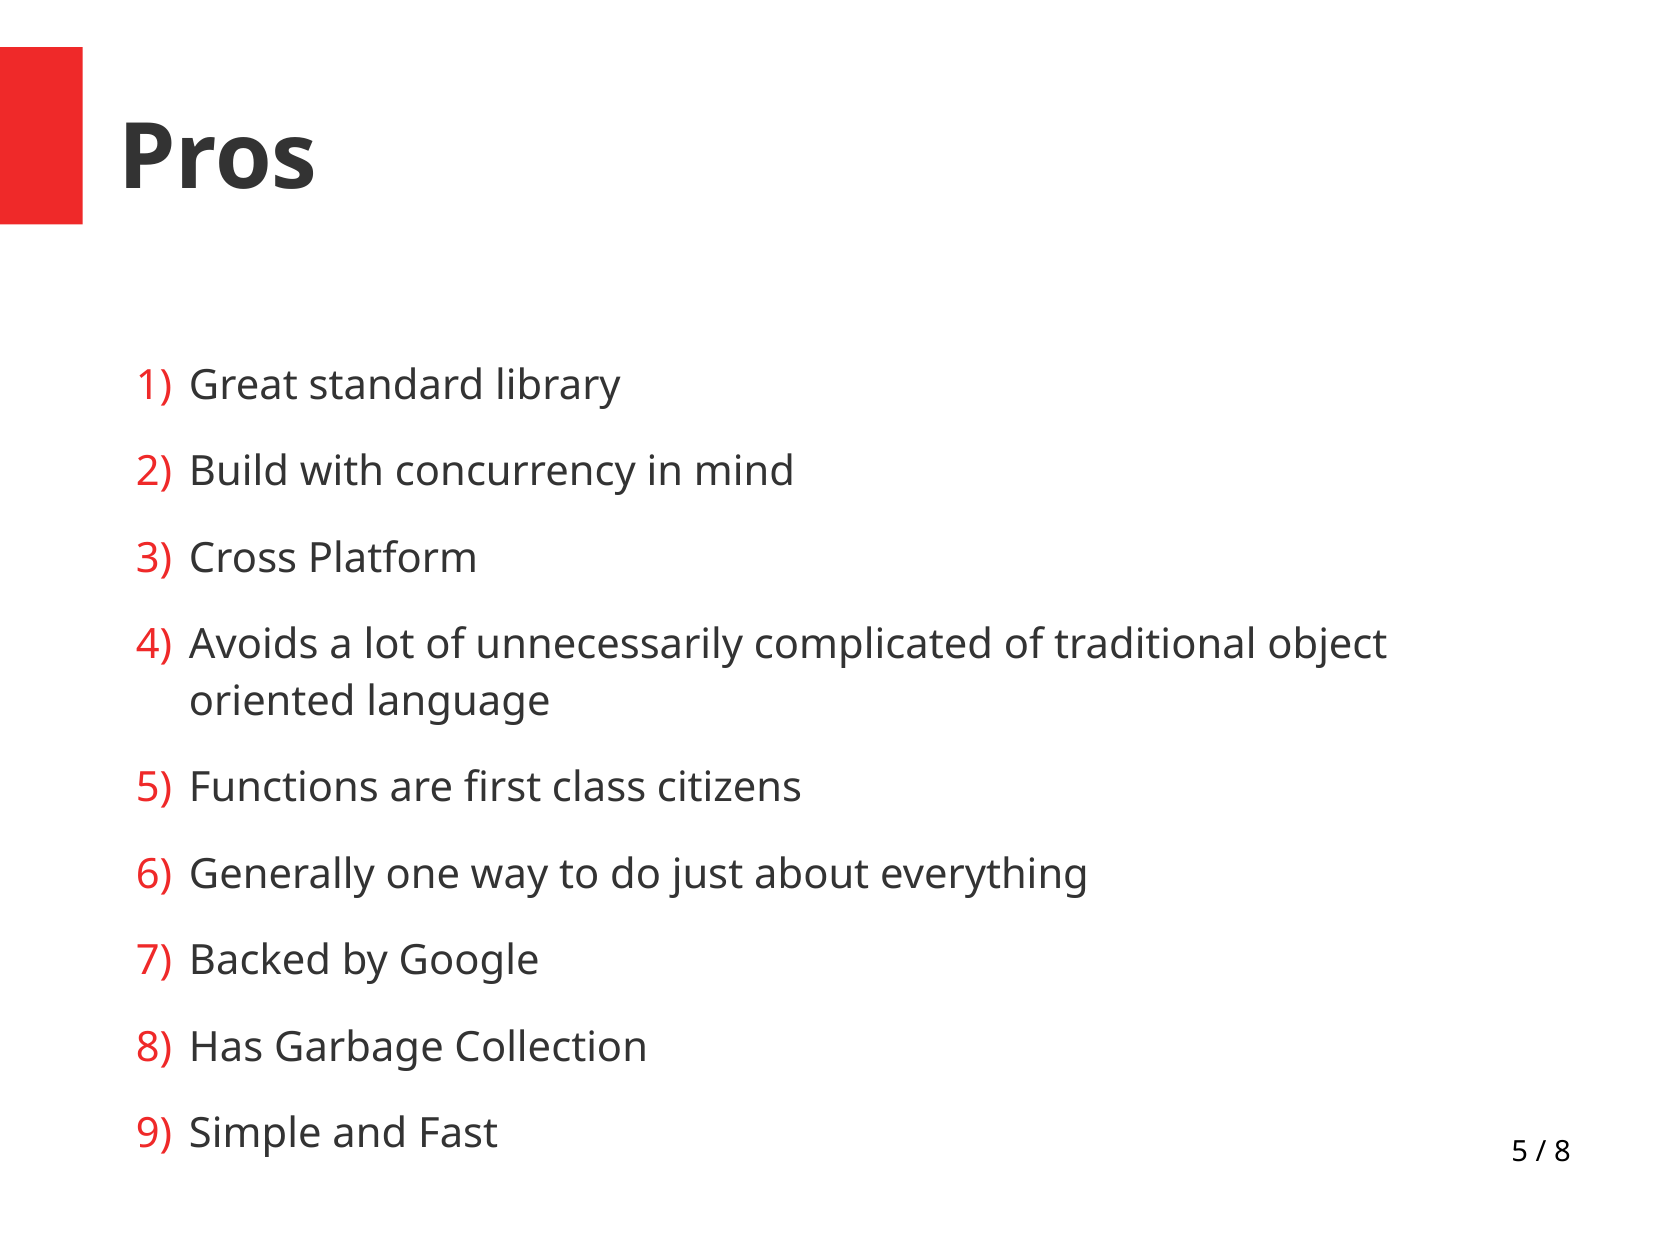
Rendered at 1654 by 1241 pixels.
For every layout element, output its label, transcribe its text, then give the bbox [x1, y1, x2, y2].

list Great standard library Build with concurrency in mind Cross Platform Avoids a lot of unnecessarily complicated of traditional object oriented language Functions are first class citizens Generally one way to do just about everything Backed by Google Has Garbage Collection Simple and Fast [118, 354, 1536, 1074]
title Pros [118, 49, 1571, 257]
